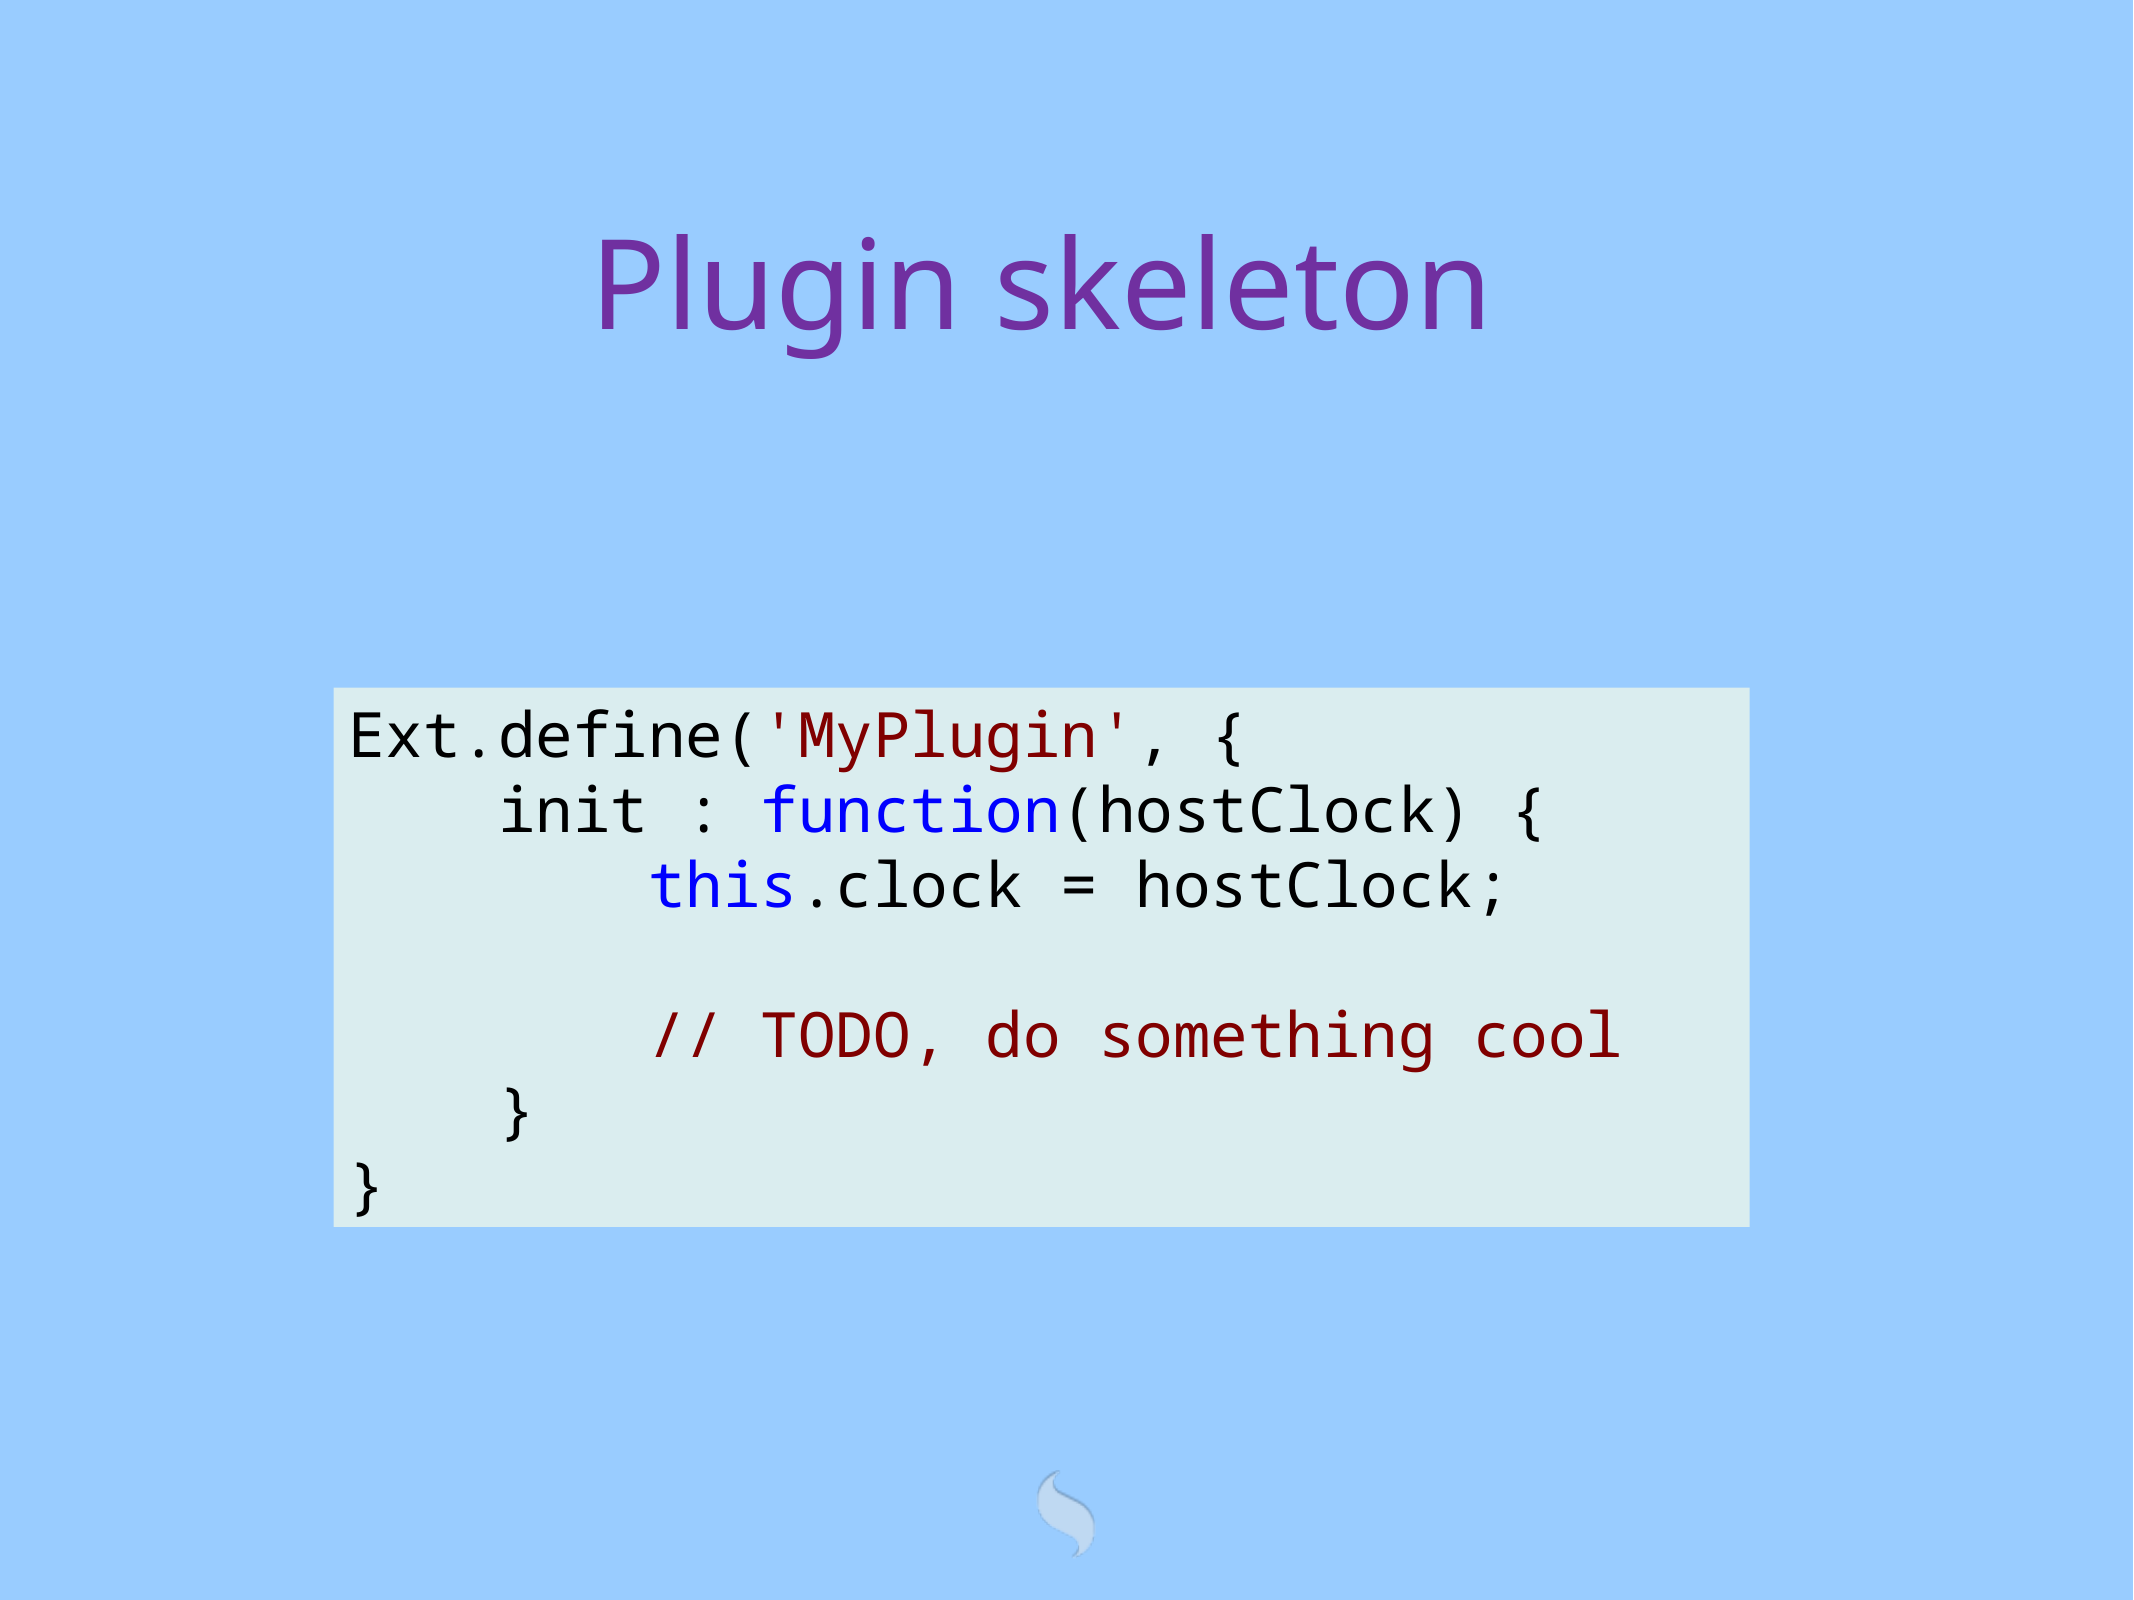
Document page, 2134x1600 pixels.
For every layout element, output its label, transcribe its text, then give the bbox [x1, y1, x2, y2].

text_box Ext.define('MyPlugin', { init : function(hostClock) { this.clock = hostClock; // TODO, do something cool } } [333, 687, 1750, 1227]
text_box Plugin skeleton [116, 112, 1967, 363]
picture [1035, 1470, 1098, 1561]
